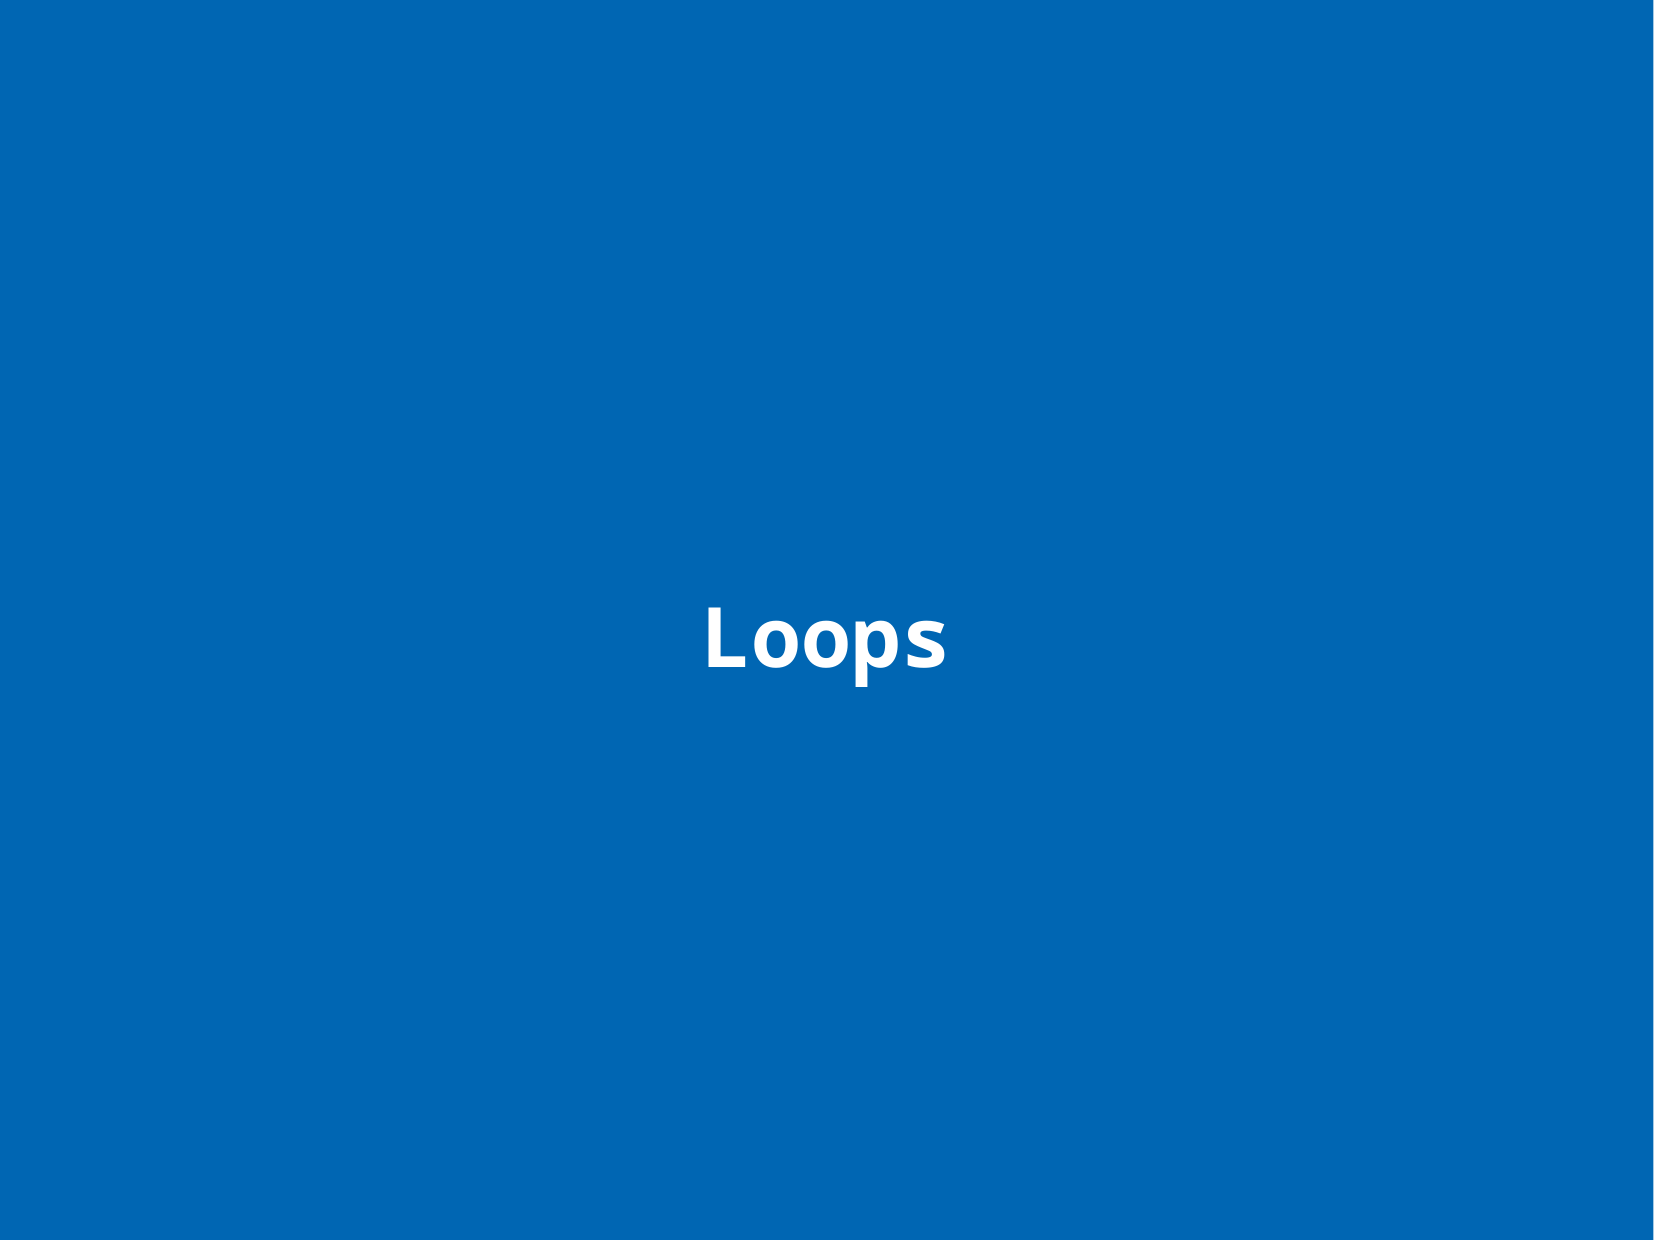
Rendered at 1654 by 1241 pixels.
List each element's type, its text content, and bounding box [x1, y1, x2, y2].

text_box Loops [261, 571, 1393, 670]
